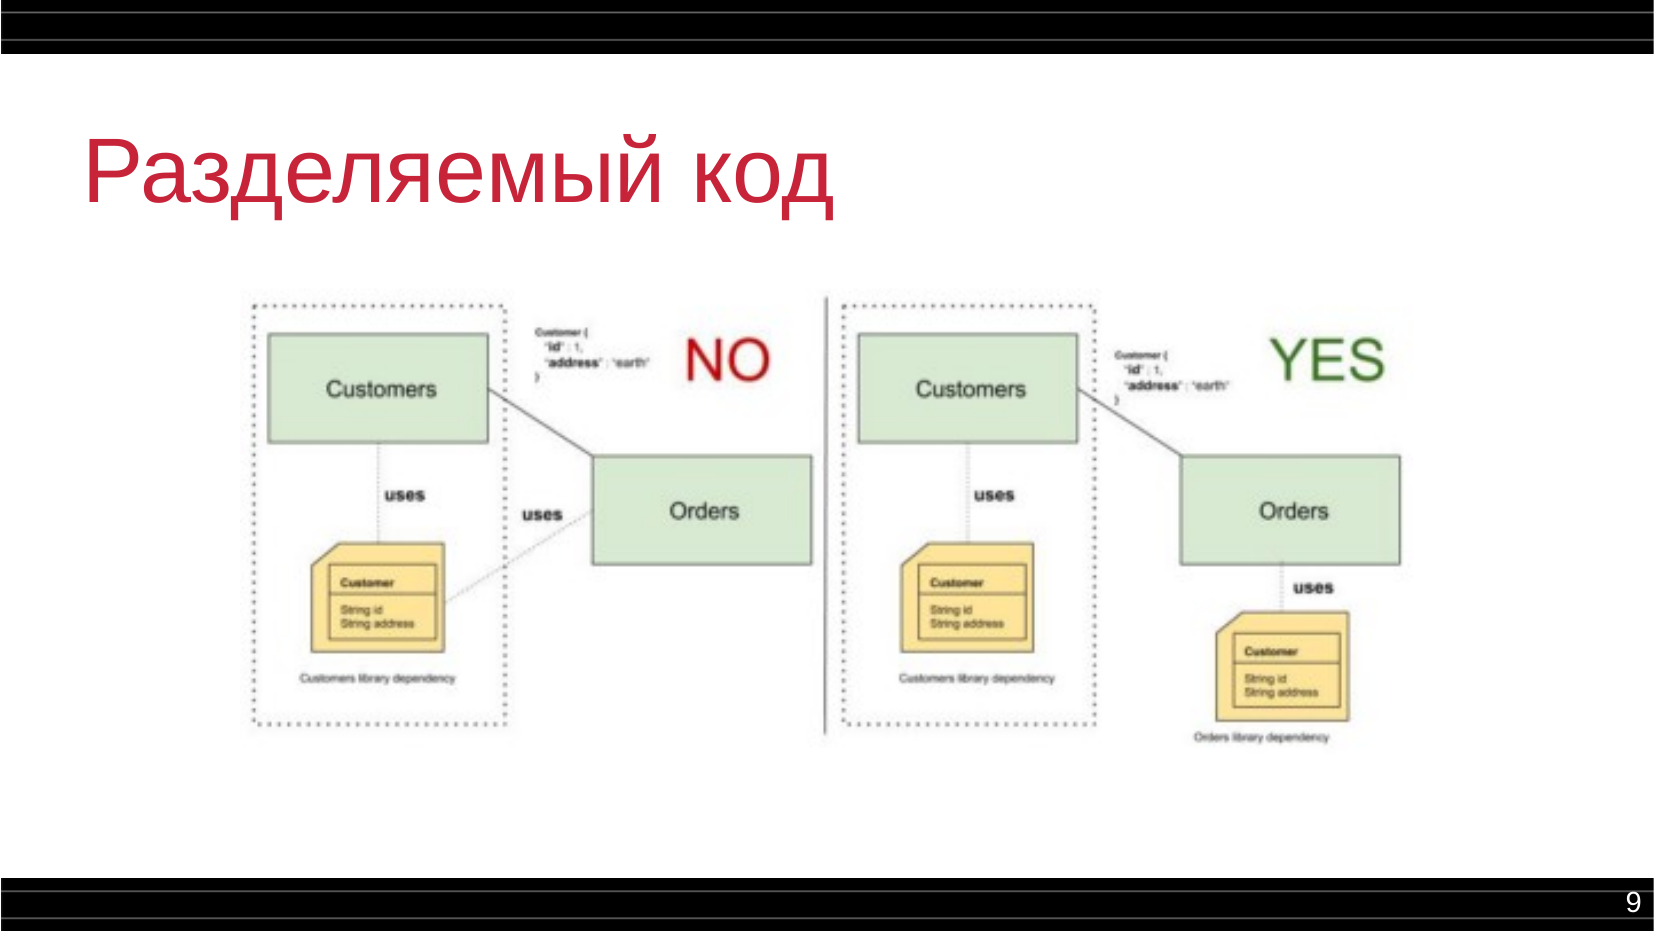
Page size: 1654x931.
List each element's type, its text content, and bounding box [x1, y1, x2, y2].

picture [1, 0, 1654, 54]
picture [240, 271, 1413, 757]
title Разделяемый код [82, 92, 1571, 249]
picture [1, 878, 1654, 931]
